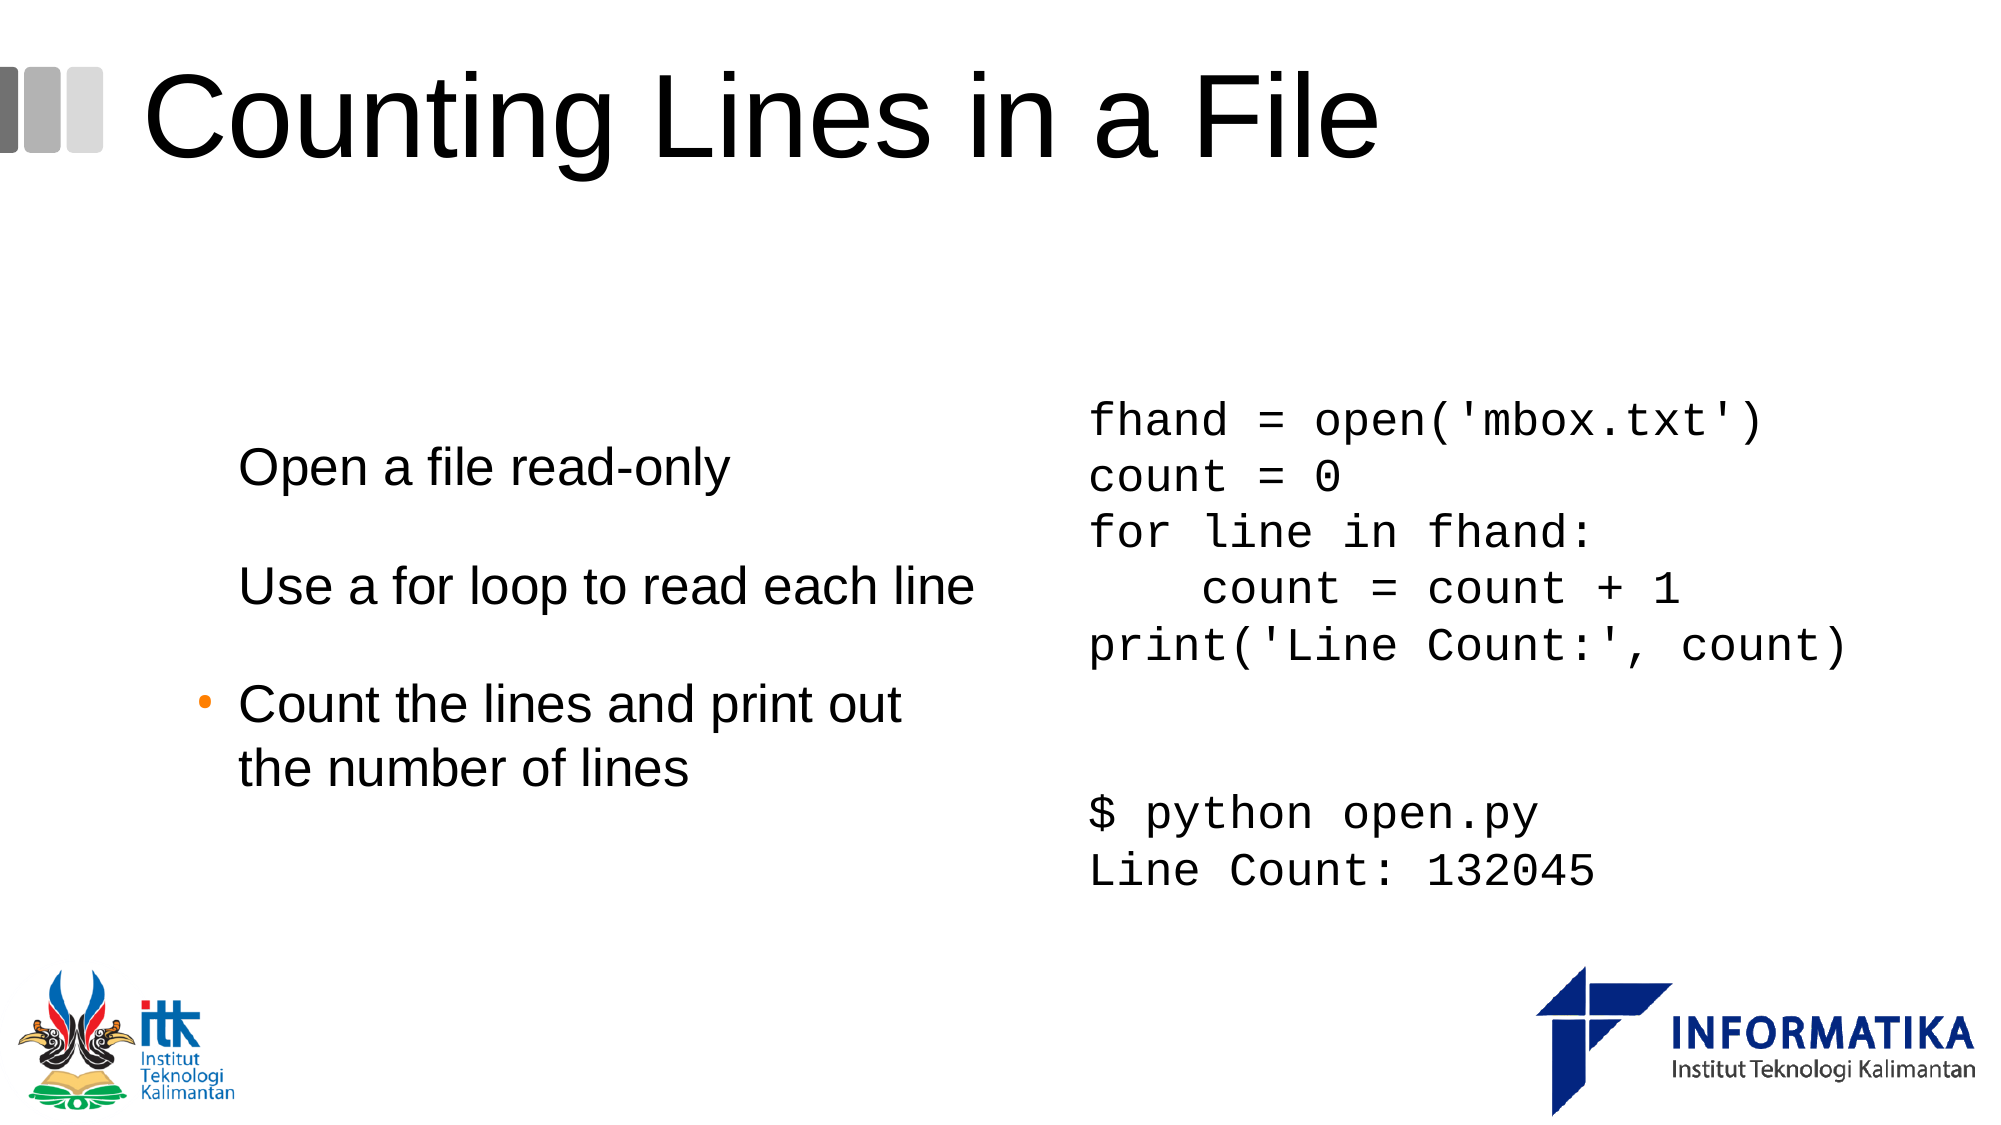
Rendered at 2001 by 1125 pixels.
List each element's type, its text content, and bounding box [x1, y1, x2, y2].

text_box fhand = open('mbox.txt') count = 0 for line in fhand: count = count + 1 print('Line Count:', count) $ python open.py Line Count: 132045 [1088, 346, 1941, 936]
picture [0, 935, 253, 1125]
title Counting Lines in a File [137, 1, 1863, 219]
list Open a file read-only Use a for loop to read each line Count the lines and print out the number of lines [142, 320, 988, 910]
picture [1534, 965, 1976, 1118]
